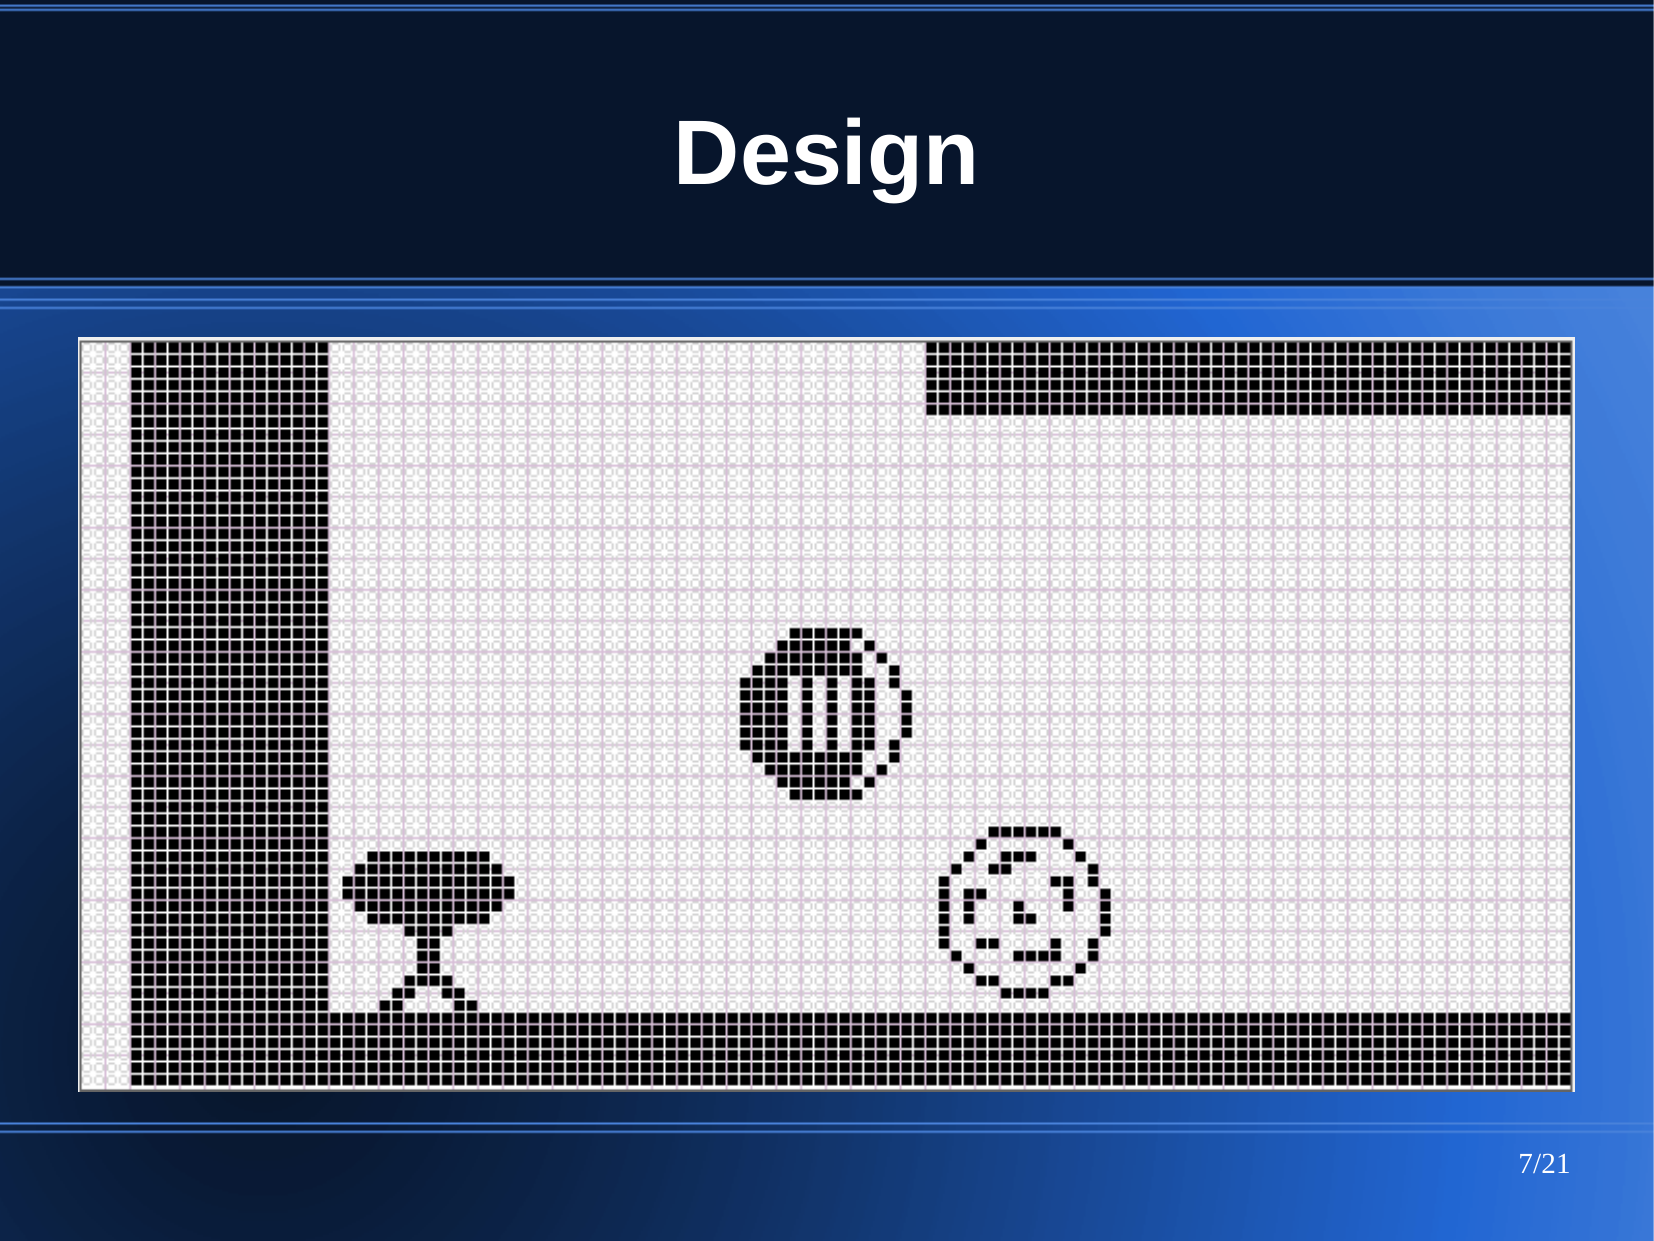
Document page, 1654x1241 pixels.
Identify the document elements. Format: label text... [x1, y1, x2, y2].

title Design [82, 49, 1571, 257]
picture [0, 0, 1654, 1241]
